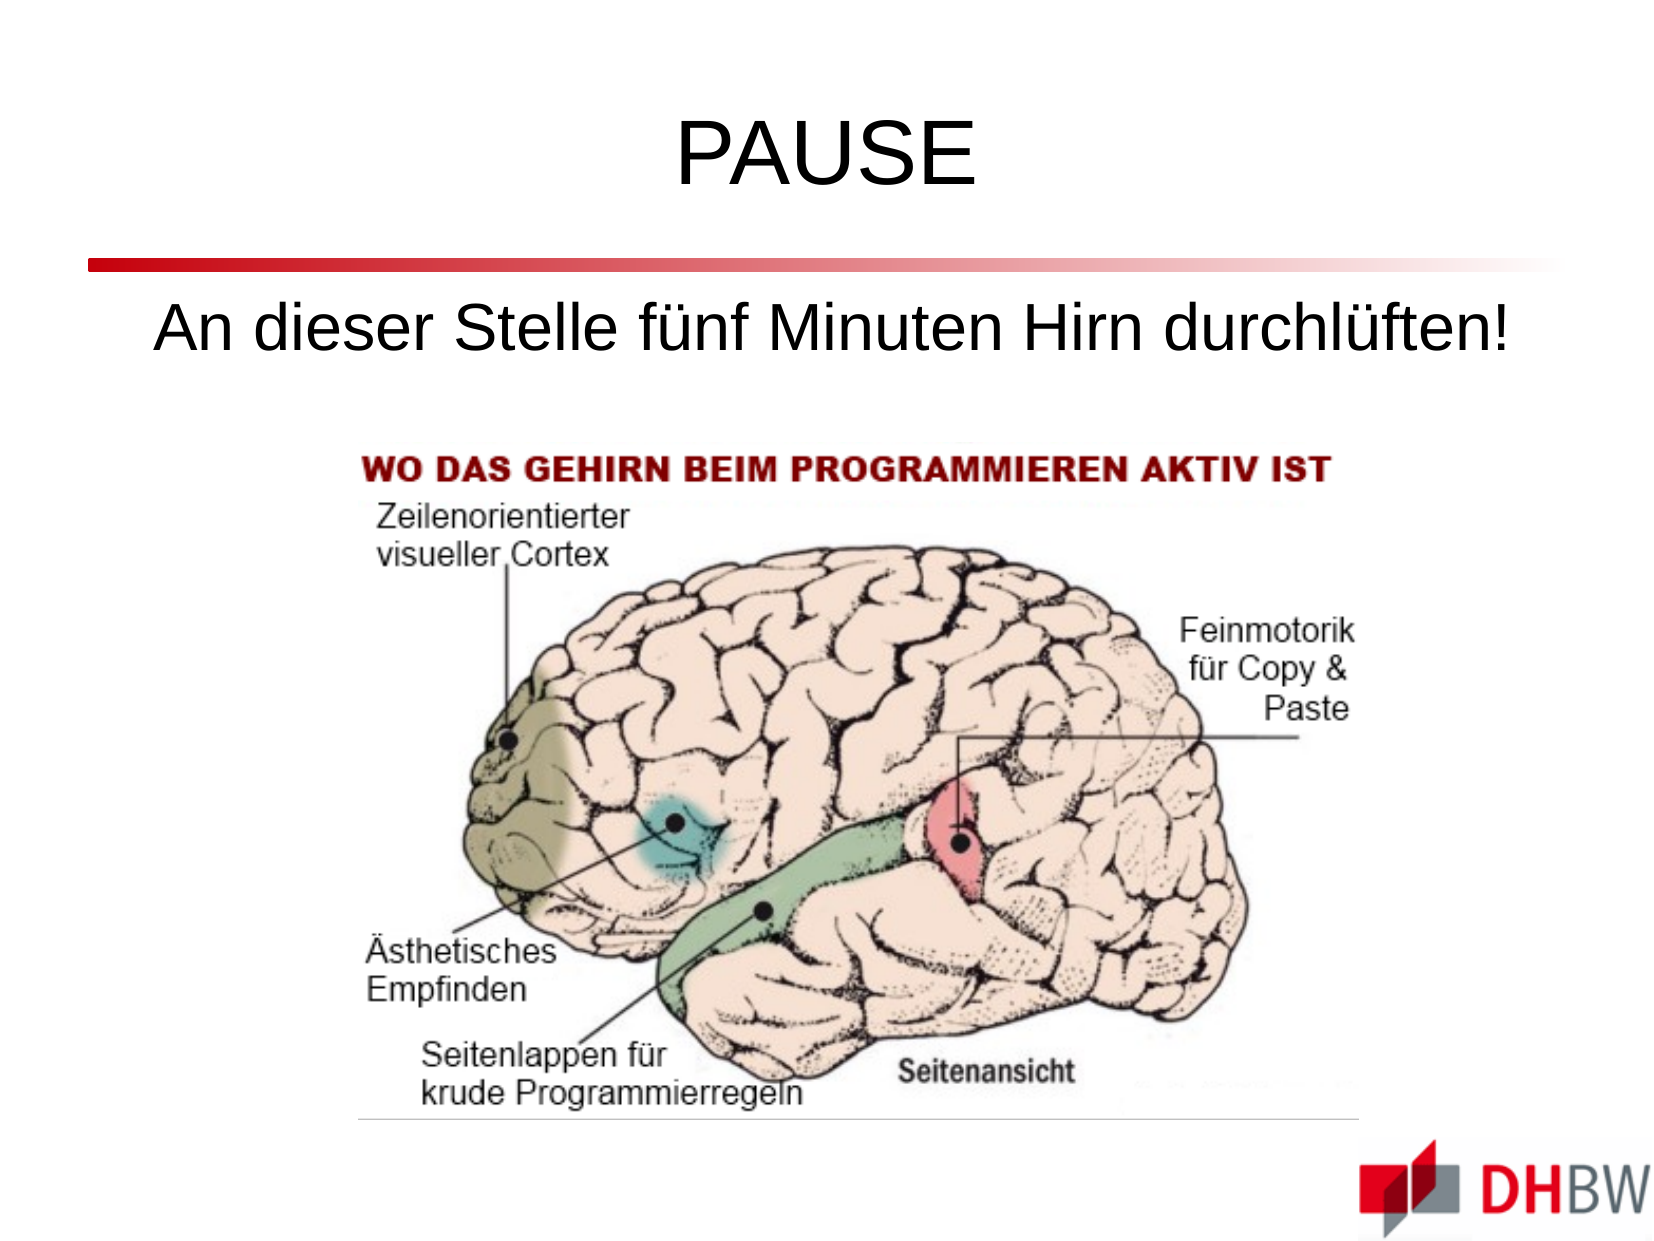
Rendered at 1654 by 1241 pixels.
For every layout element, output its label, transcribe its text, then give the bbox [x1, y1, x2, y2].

picture [358, 442, 1359, 1123]
title PAUSE [82, 56, 1571, 250]
picture [1358, 1137, 1652, 1241]
list An dieser Stelle fünf Minuten Hirn durchlüften! [82, 290, 1571, 1094]
